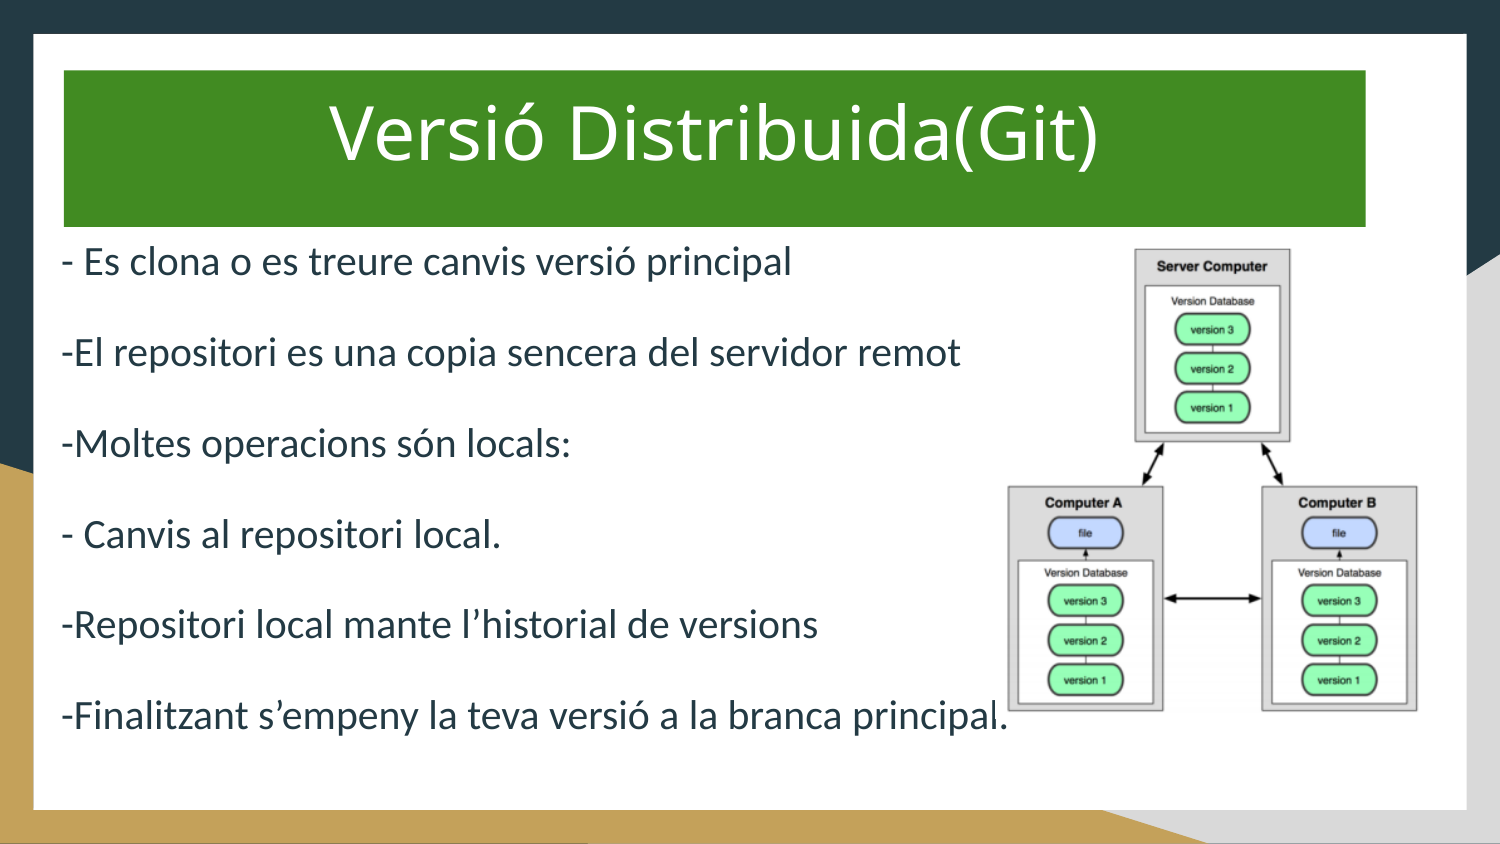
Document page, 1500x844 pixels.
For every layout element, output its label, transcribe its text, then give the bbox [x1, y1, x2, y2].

picture [995, 235, 1426, 719]
title Versió Distribuida(Git) [63, 70, 1366, 211]
list - Es clona o es treure canvis versió principal -El repositori es una copia sencera del servidor remot -Moltes operacions són locals: - Canvis al repositori local. -Repositori local mante l’historial de versions -Finalitzant s’empeny la teva versió a la branca principal. [46, 211, 1366, 787]
